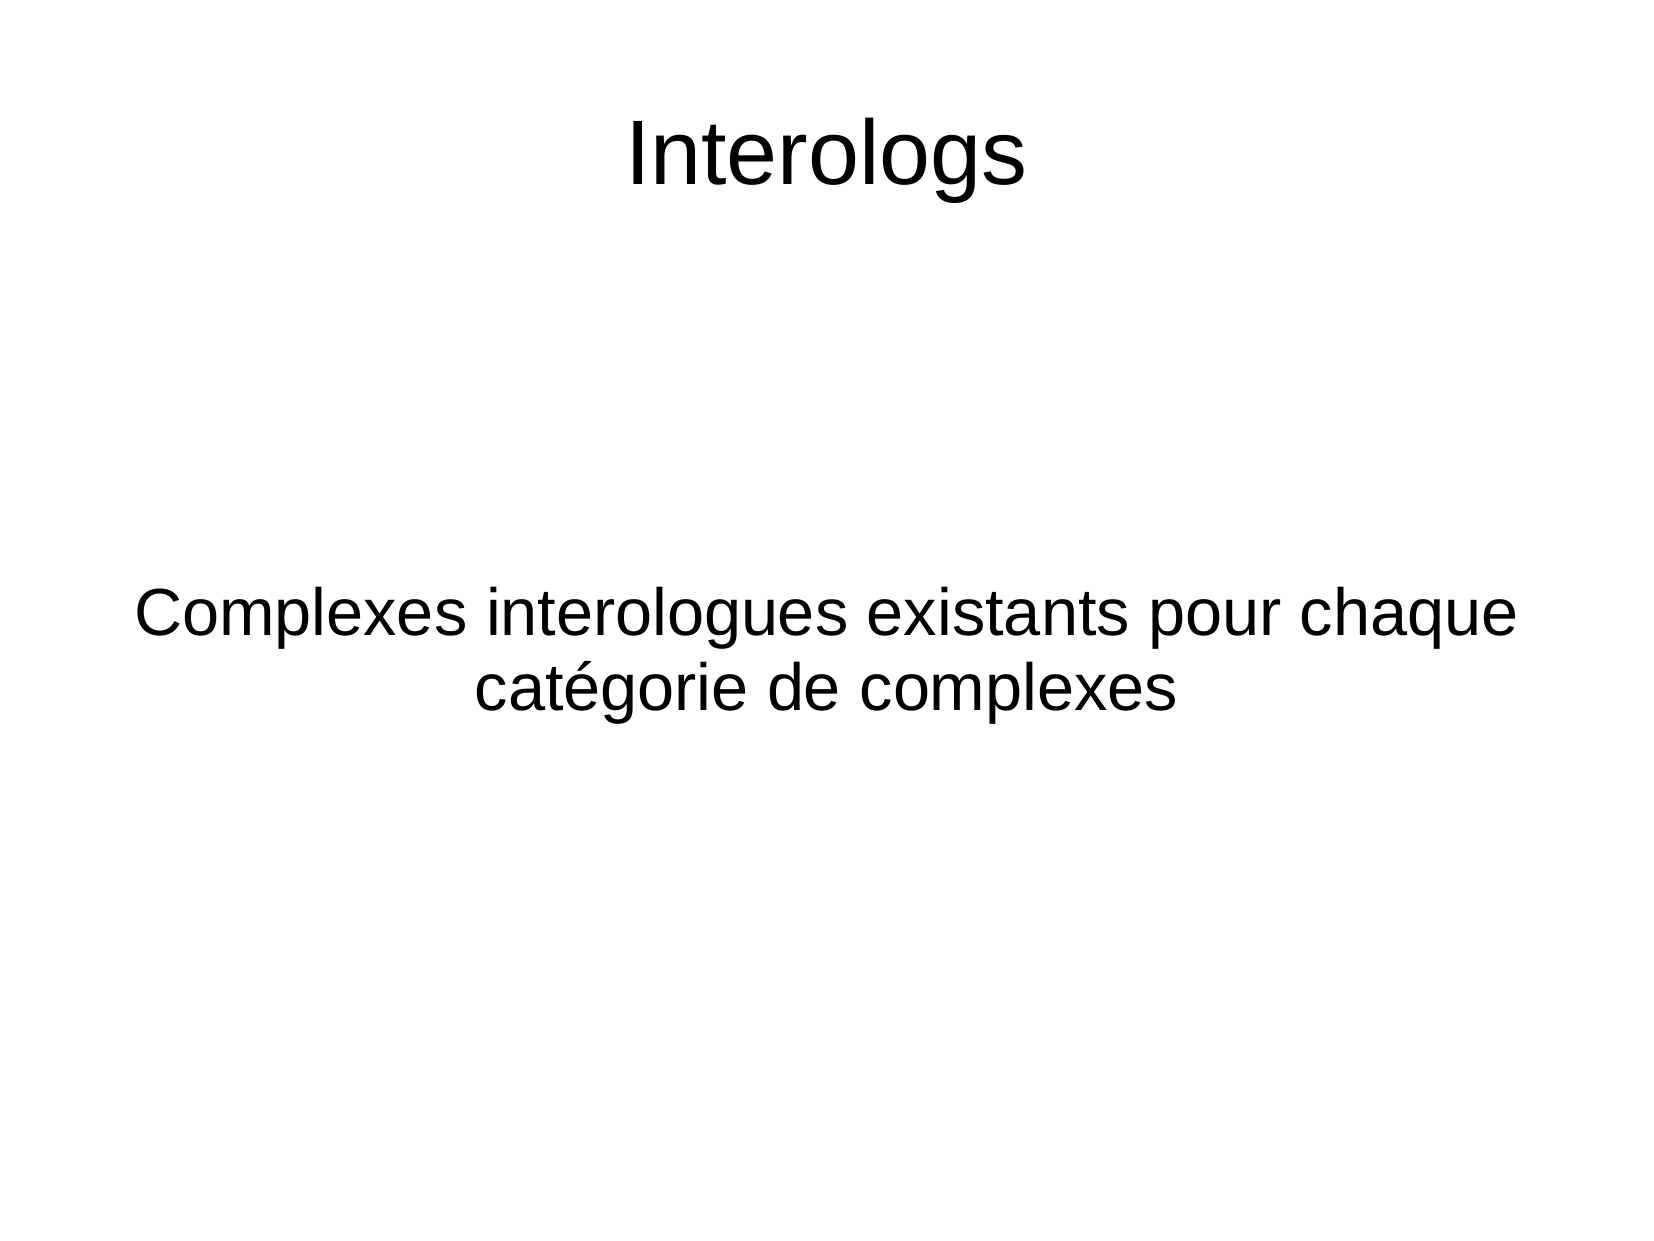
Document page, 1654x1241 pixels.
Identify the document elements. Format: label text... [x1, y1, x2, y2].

subtitle Complexes interologues existants pour chaque catégorie de complexes [82, 290, 1571, 1010]
title Interologs [82, 49, 1571, 257]
